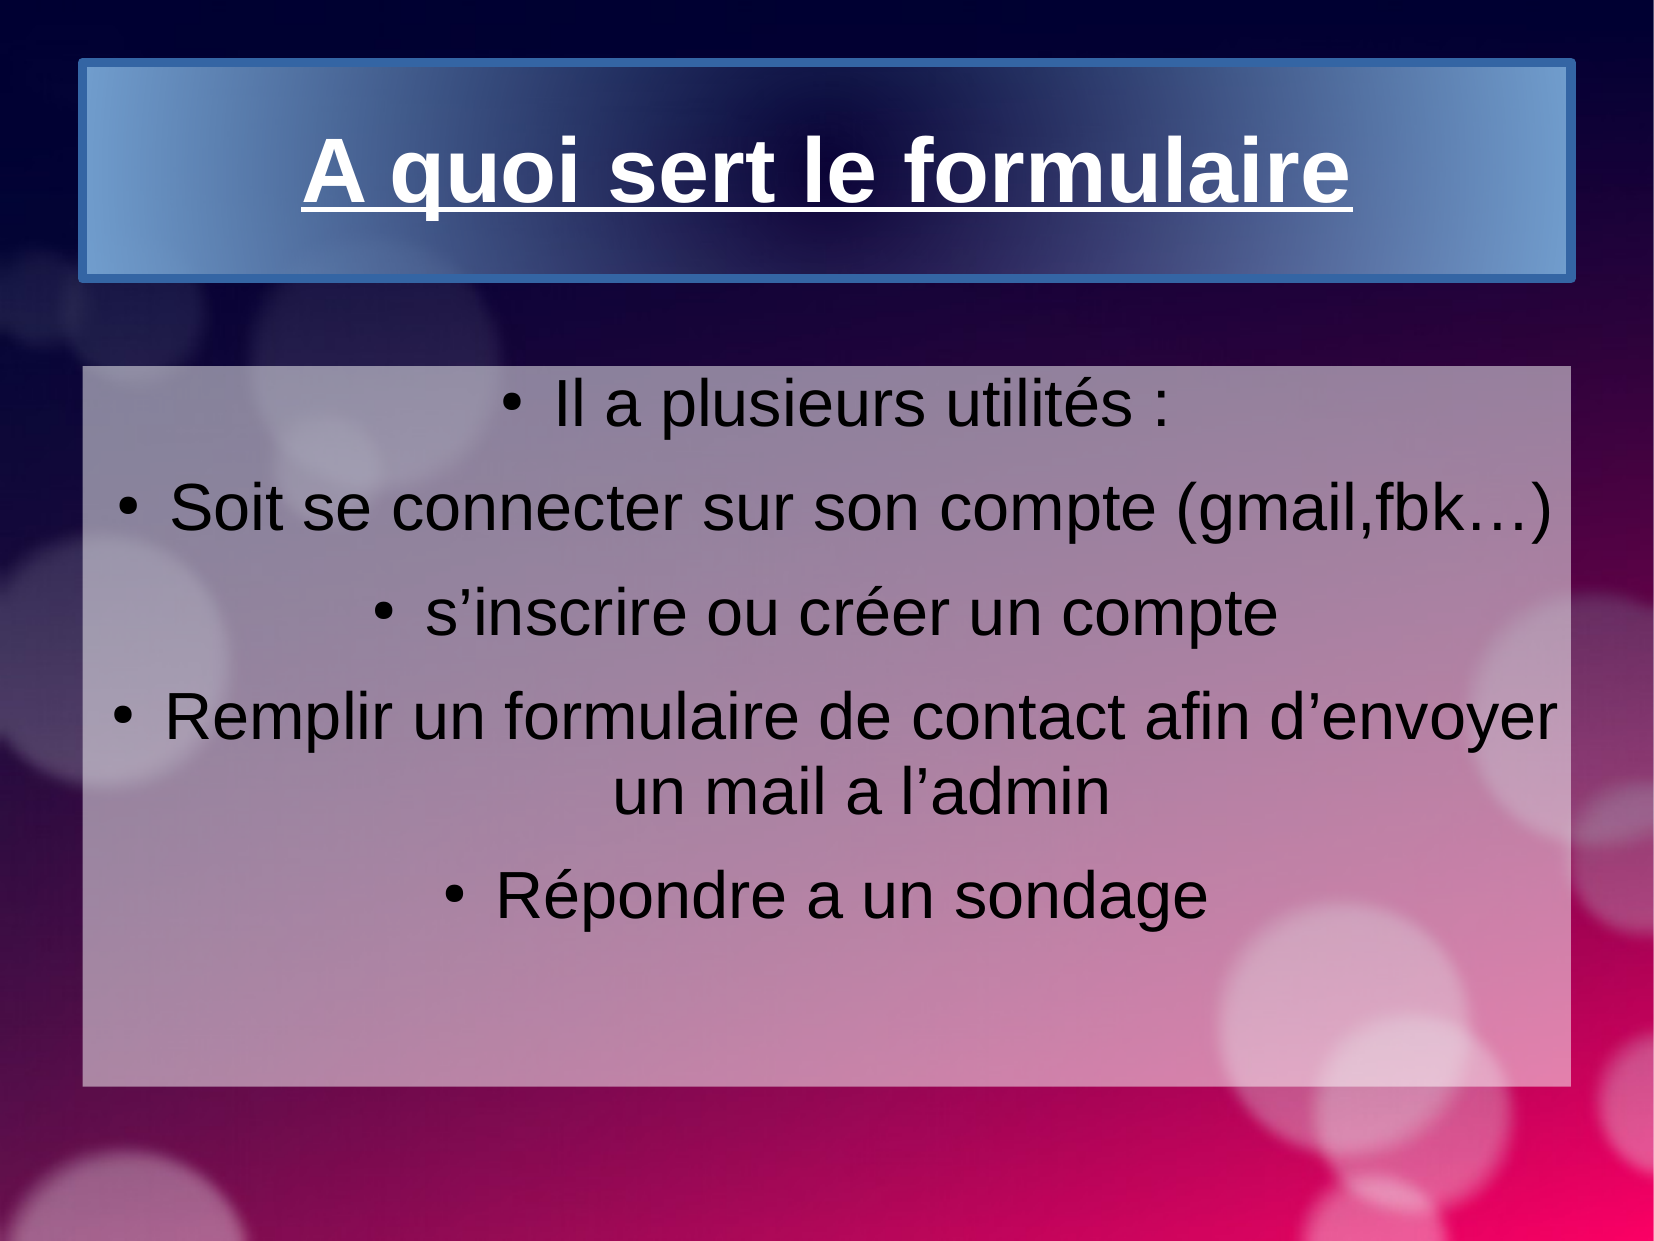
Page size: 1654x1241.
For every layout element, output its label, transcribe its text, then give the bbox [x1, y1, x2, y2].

title A quoi sert le formulaire [82, 62, 1571, 279]
list Il a plusieurs utilités : Soit se connecter sur son compte (gmail,fbk…) s’inscrire ou créer un compte Remplir un formulaire de contact afin d’envoyer un mail a l’admin Répondre a un sondage [82, 366, 1571, 1087]
picture [0, 0, 1654, 1241]
